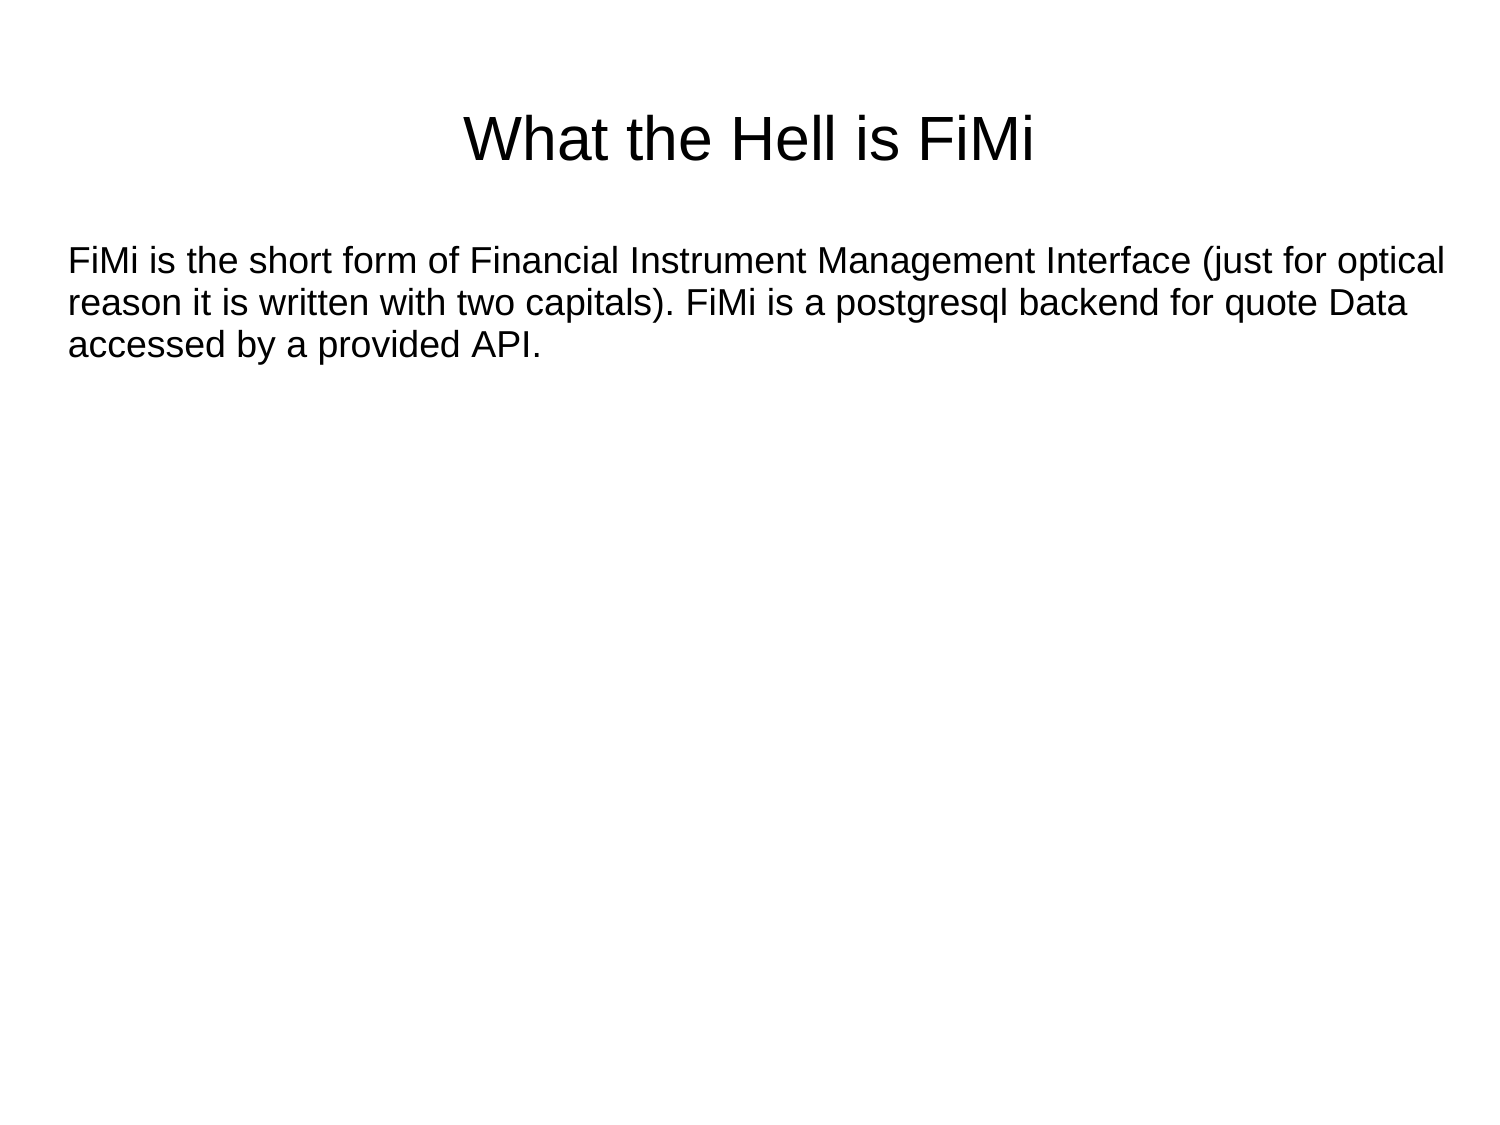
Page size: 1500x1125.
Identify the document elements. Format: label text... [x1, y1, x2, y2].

text_box FiMi is the short form of Financial Instrument Management Interface (just for optical reason it is written with two capitals). FiMi is a postgresql backend for quote Data accessed by a provided API. [53, 231, 1471, 481]
title What the Hell is FiMi [75, 45, 1426, 231]
